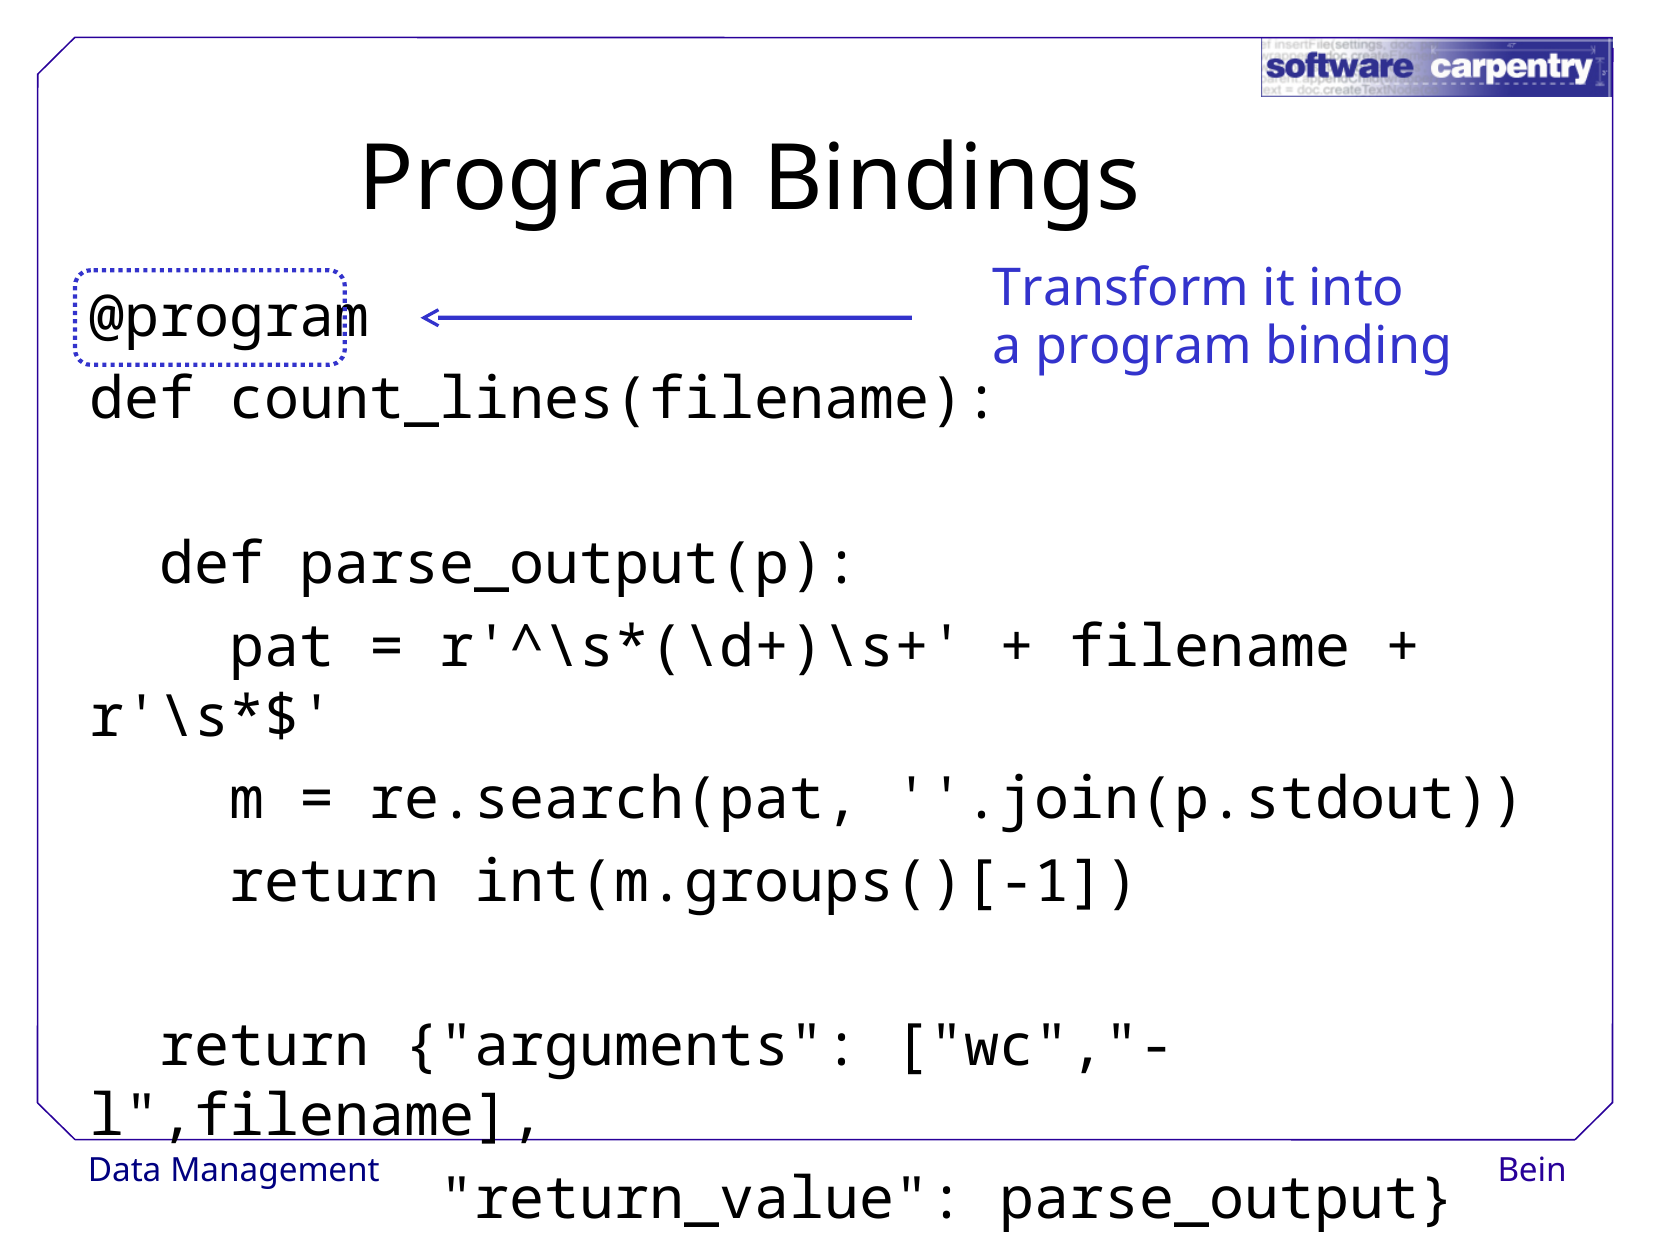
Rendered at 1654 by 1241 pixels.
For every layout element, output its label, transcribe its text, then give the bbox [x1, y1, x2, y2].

text_box Program Bindings [75, 119, 1426, 270]
text_box @program def count_lines(filename): def parse_output(p): pat = r'^\s*(\d+)\s+' + filename + r'\s*$' m = re.search(pat, ''.join(p.stdout)) return int(m.groups()[-1]) return {"arguments": ["wc","-l",filename], "return_value": parse_output} [75, 270, 1555, 1121]
picture [1261, 39, 1613, 97]
text_box Transform it into a program binding [978, 251, 1508, 383]
